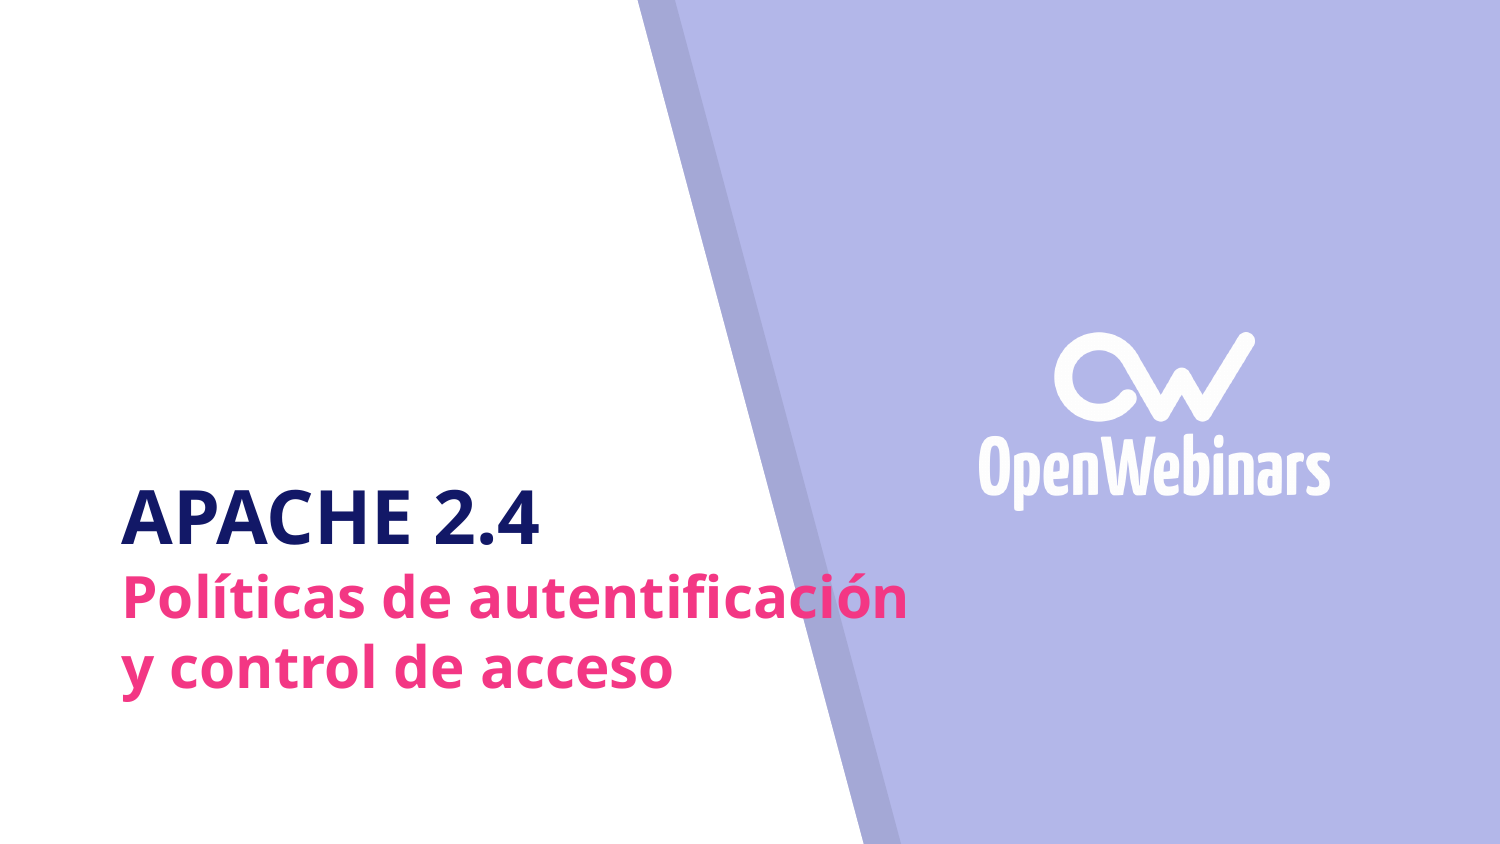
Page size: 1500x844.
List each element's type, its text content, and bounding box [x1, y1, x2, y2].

picture [979, 332, 1330, 512]
title APACHE 2.4 Políticas de autentificación y control de acceso [106, 520, 945, 715]
